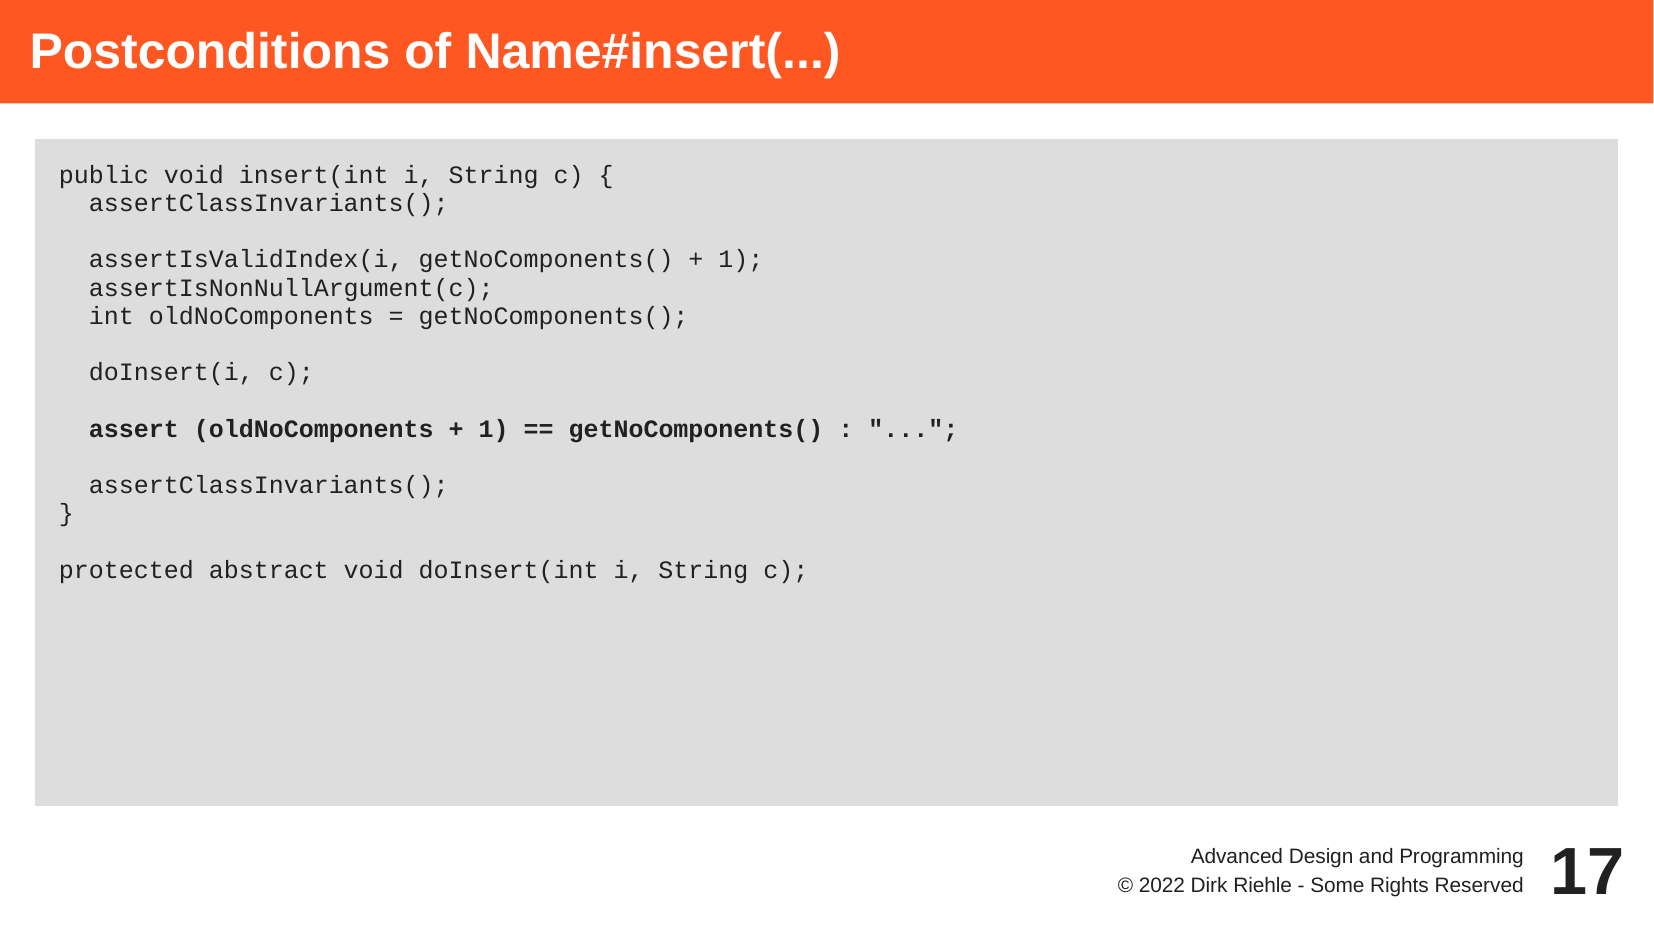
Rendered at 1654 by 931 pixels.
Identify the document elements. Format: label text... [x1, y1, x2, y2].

list public void insert(int i, String c) { assertClassInvariants(); assertIsValidIndex(i, getNoComponents() + 1); assertIsNonNullArgument(c); int oldNoComponents = getNoComponents(); doInsert(i, c); assert (oldNoComponents + 1) == getNoComponents() : "..."; assertClassInvariants(); } protected abstract void doInsert(int i, String c); [29, 132, 1625, 813]
title Postconditions of Name#insert(...) [0, 0, 1654, 104]
